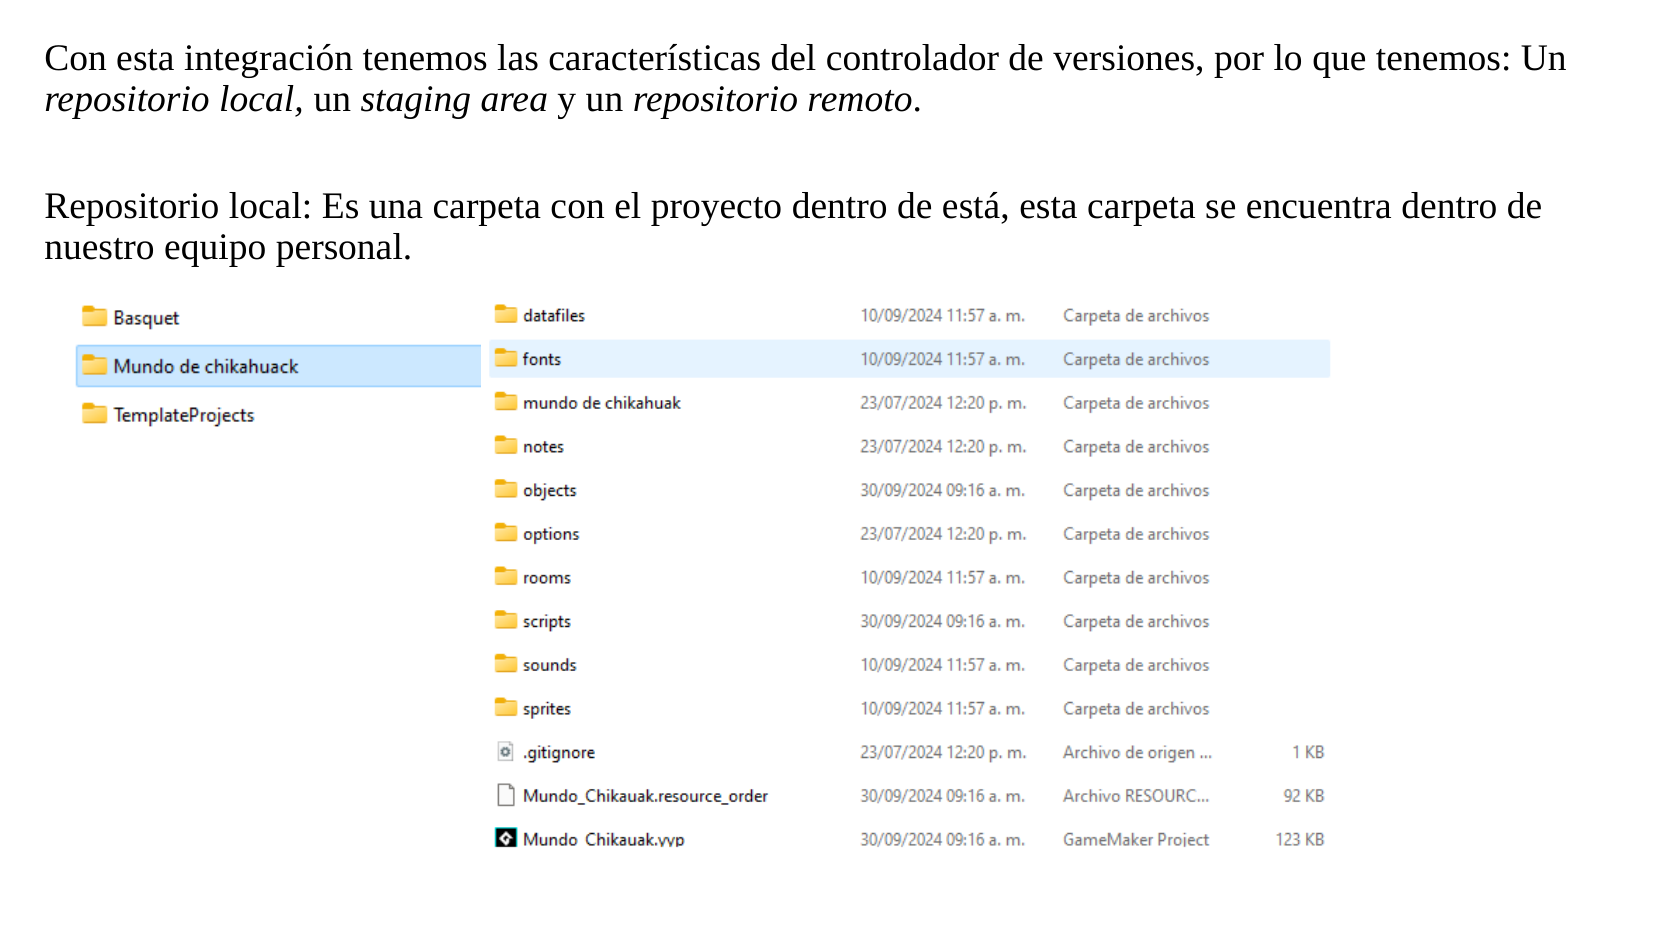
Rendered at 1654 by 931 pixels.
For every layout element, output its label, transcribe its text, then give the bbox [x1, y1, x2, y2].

text_box Repositorio local: Es una carpeta con el proyecto dentro de está, esta carpeta se encuentra dentro de nuestro equipo personal. [29, 177, 1625, 296]
picture [59, 292, 1388, 857]
text_box Con esta integración tenemos las características del controlador de versiones, por lo que tenemos: Un repositorio local, un staging area y un repositorio remoto. [29, 29, 1625, 148]
